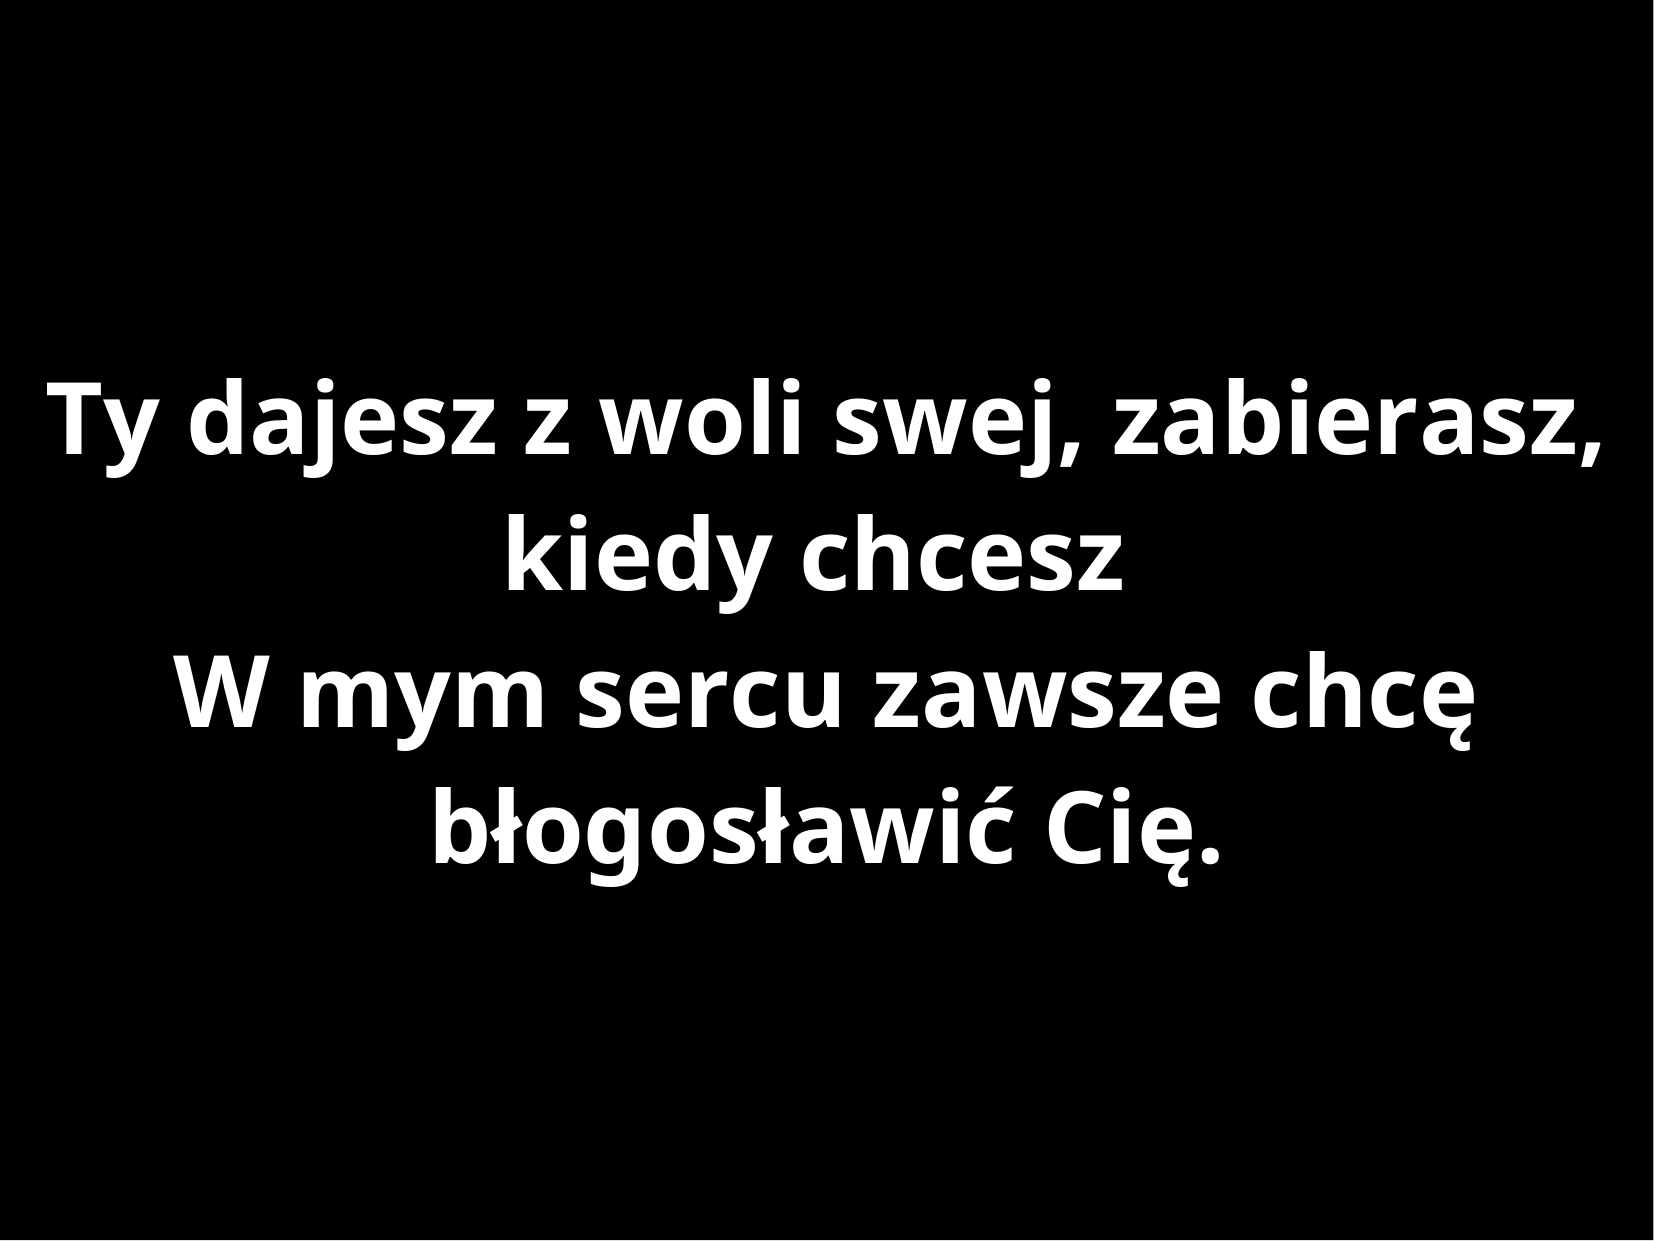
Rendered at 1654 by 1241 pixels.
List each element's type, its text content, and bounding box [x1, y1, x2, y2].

title Ty dajesz z woli swej, zabierasz, kiedy chcesz W mym sercu zawsze chcę błogosławić Cię. [0, 0, 1654, 1241]
